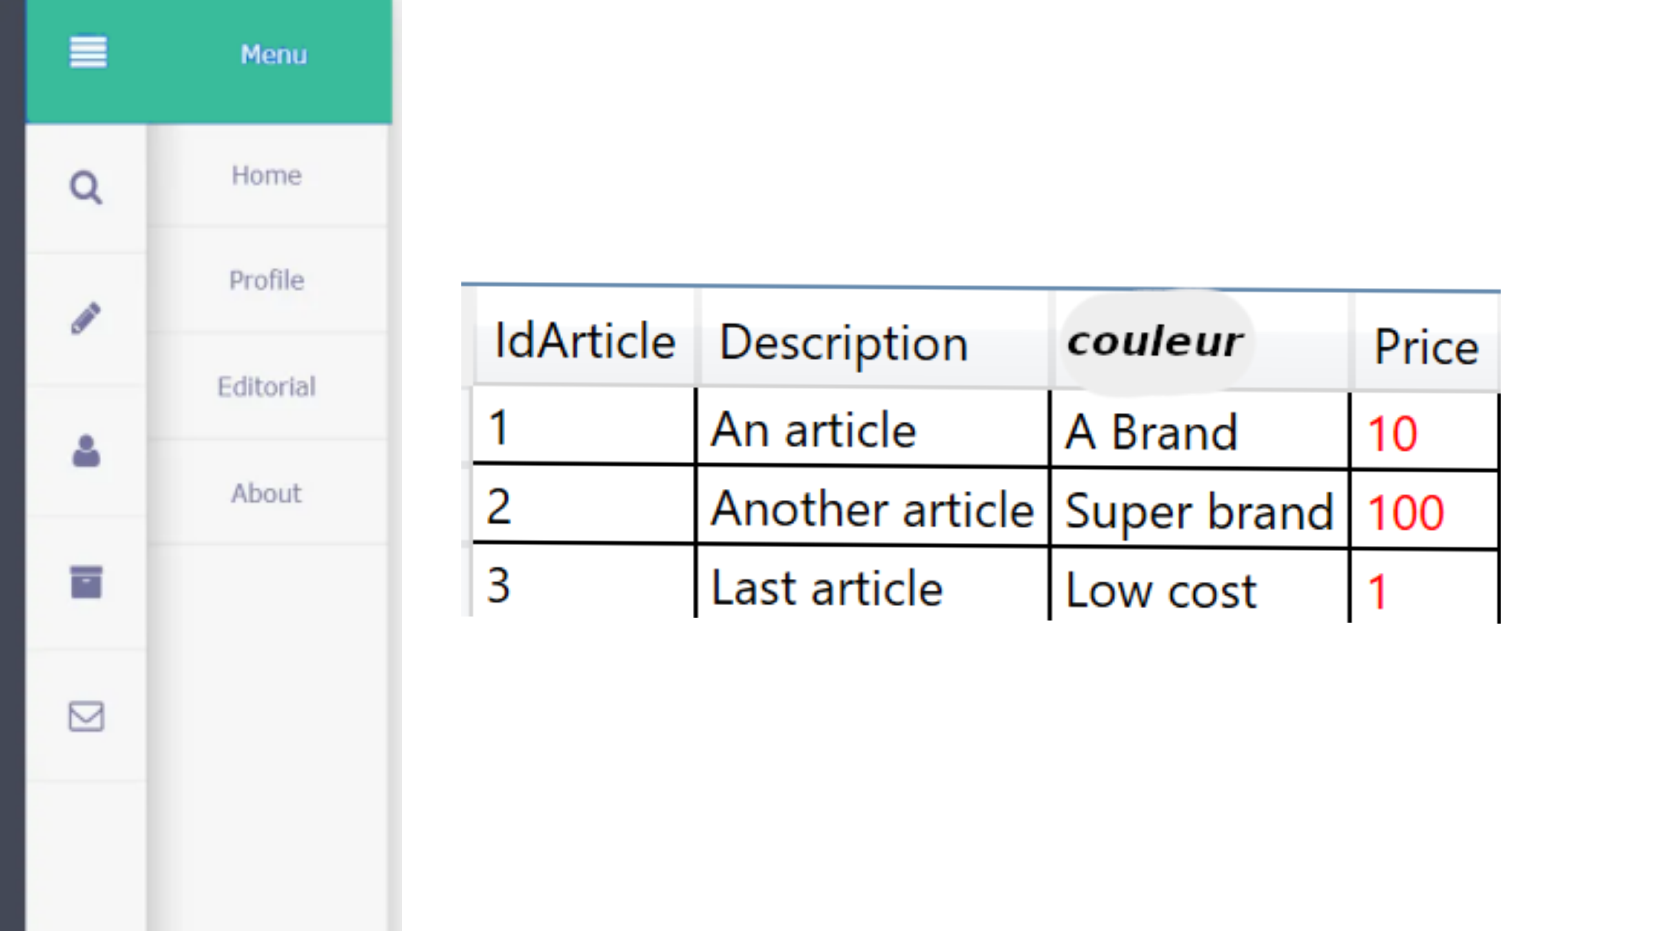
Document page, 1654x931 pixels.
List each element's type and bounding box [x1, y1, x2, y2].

picture [460, 273, 1501, 624]
picture [0, 0, 402, 931]
